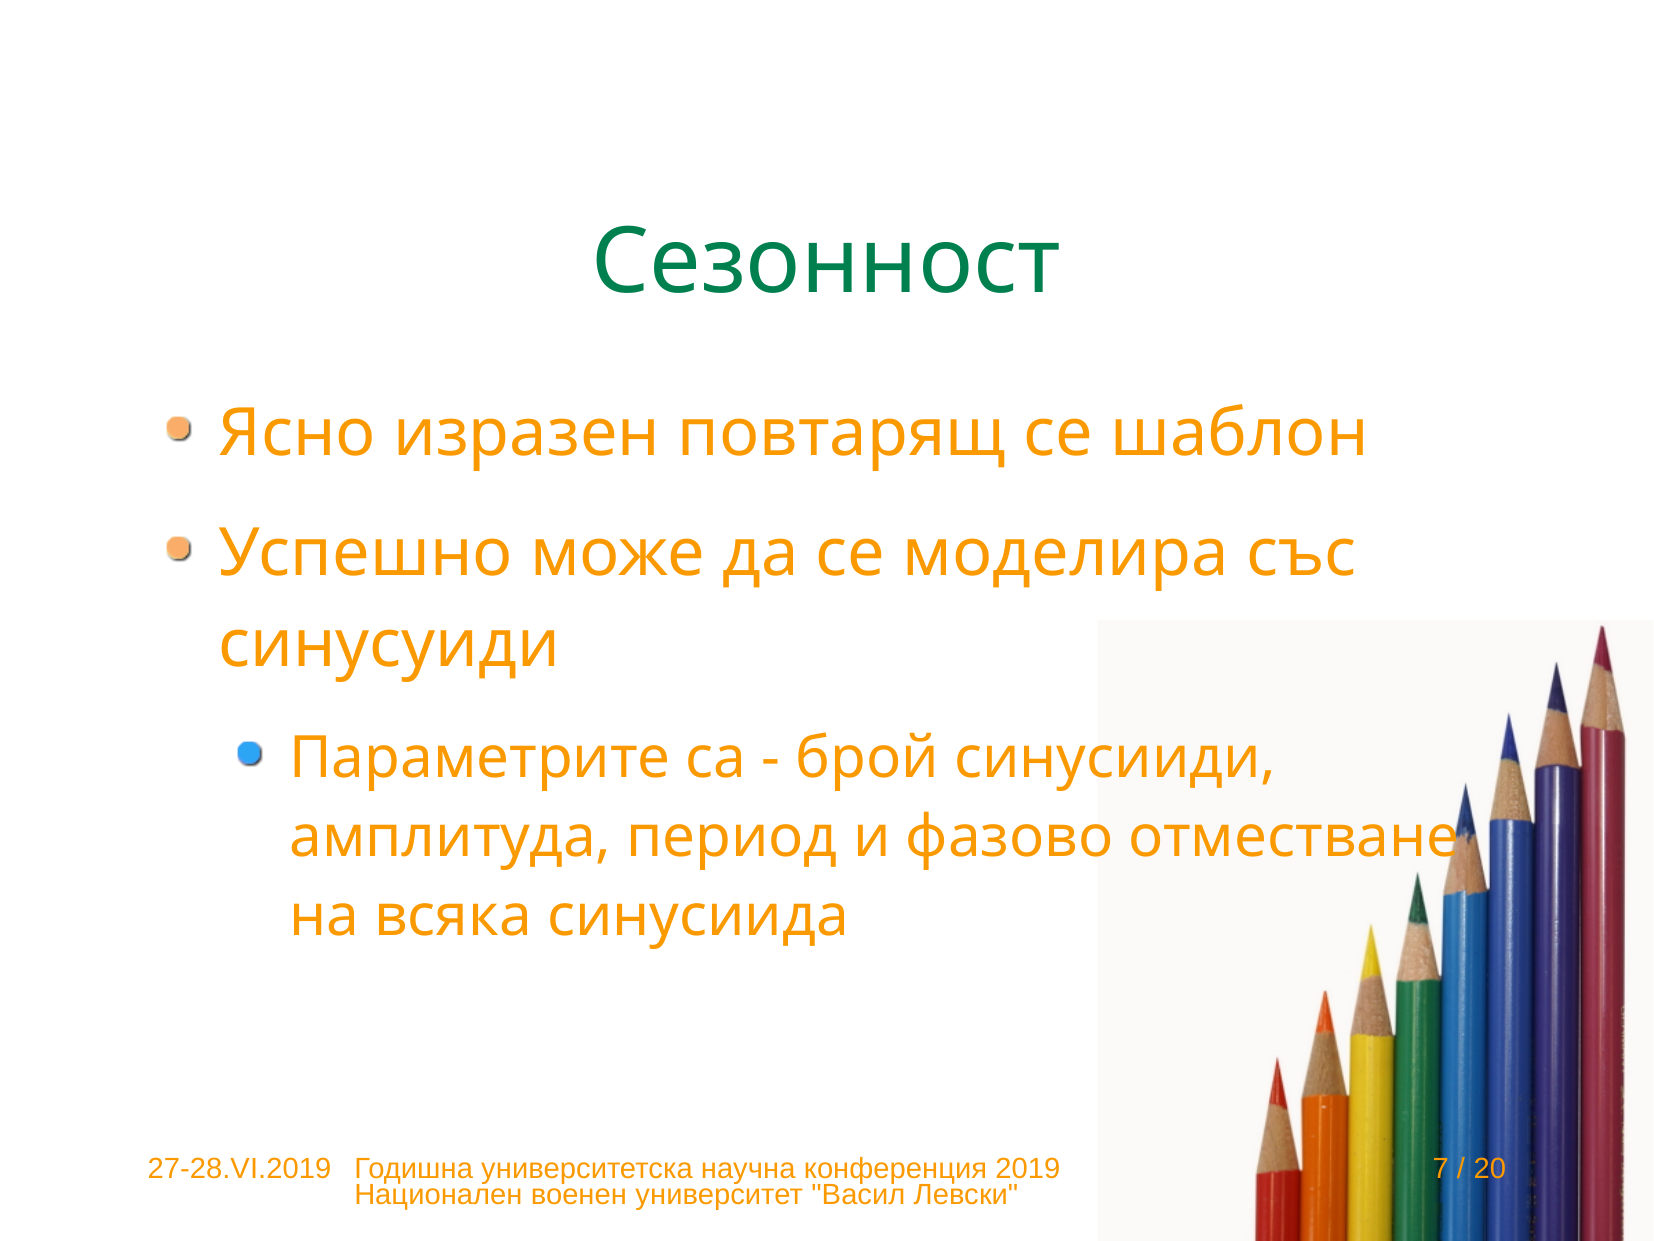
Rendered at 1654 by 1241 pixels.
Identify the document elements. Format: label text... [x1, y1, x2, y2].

title Сезонност [147, 153, 1506, 361]
picture [0, 0, 1654, 1241]
list Ясно изразен повтарящ се шаблон Успешно може да се моделира със синусуиди Параметрите са - брой синусииди, амплитуда, период и фазово отместване на всяка синусиида [147, 383, 1506, 1104]
